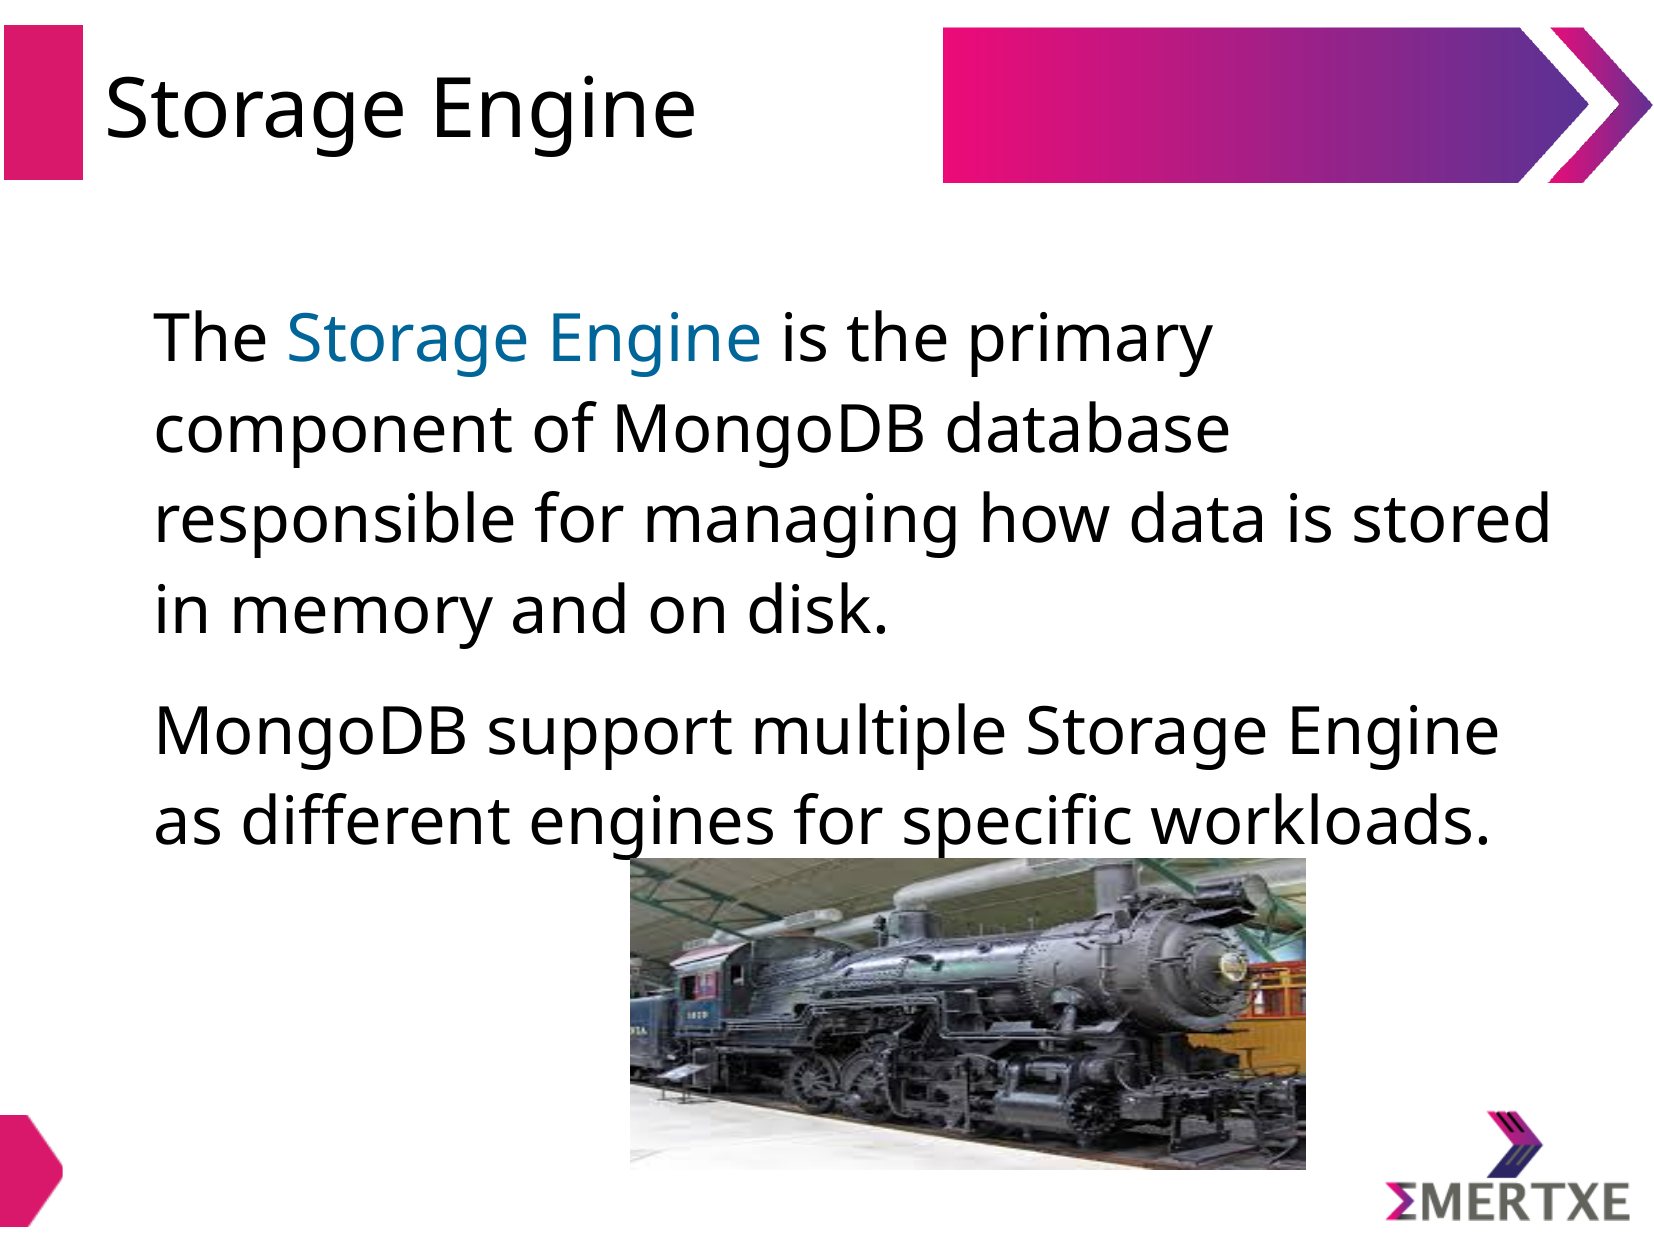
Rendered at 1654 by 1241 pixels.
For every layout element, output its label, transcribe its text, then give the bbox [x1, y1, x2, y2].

picture [1385, 1107, 1631, 1221]
picture [1571, 27, 1653, 183]
list The Storage Engine is the primary component of MongoDB database responsible for managing how data is stored in memory and on disk. MongoDB support multiple Storage Engine as different engines for specific workloads. [82, 290, 1571, 1010]
picture [630, 858, 1306, 1171]
title Storage Engine [82, 2, 1571, 210]
